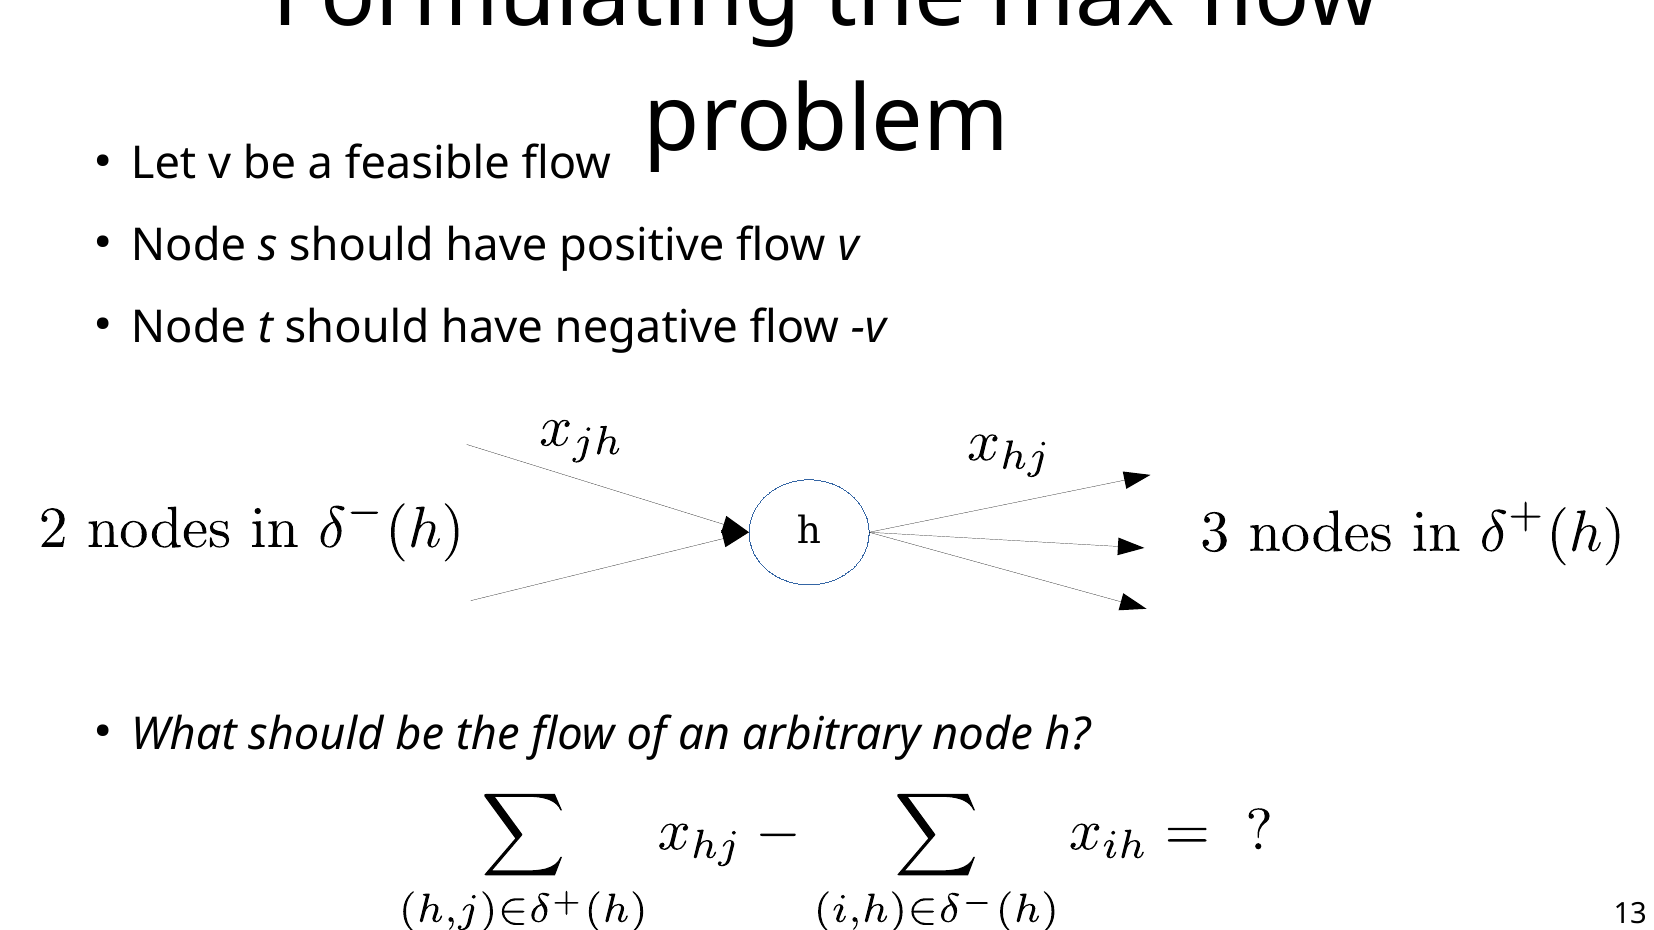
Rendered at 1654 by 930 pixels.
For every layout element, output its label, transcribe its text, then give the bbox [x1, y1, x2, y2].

list Let v be a feasible flow Node s should have positive flow v Node t should have negative flow -v What should be the flow of an arbitrary node h? [82, 130, 1571, 771]
text_box [539, 419, 622, 463]
text_box [1200, 501, 1626, 566]
text_box [966, 434, 1050, 478]
title Formulating the max flow problem [82, 0, 1571, 105]
text_box [398, 788, 1273, 930]
text_box h [749, 479, 870, 585]
text_box [38, 497, 465, 562]
